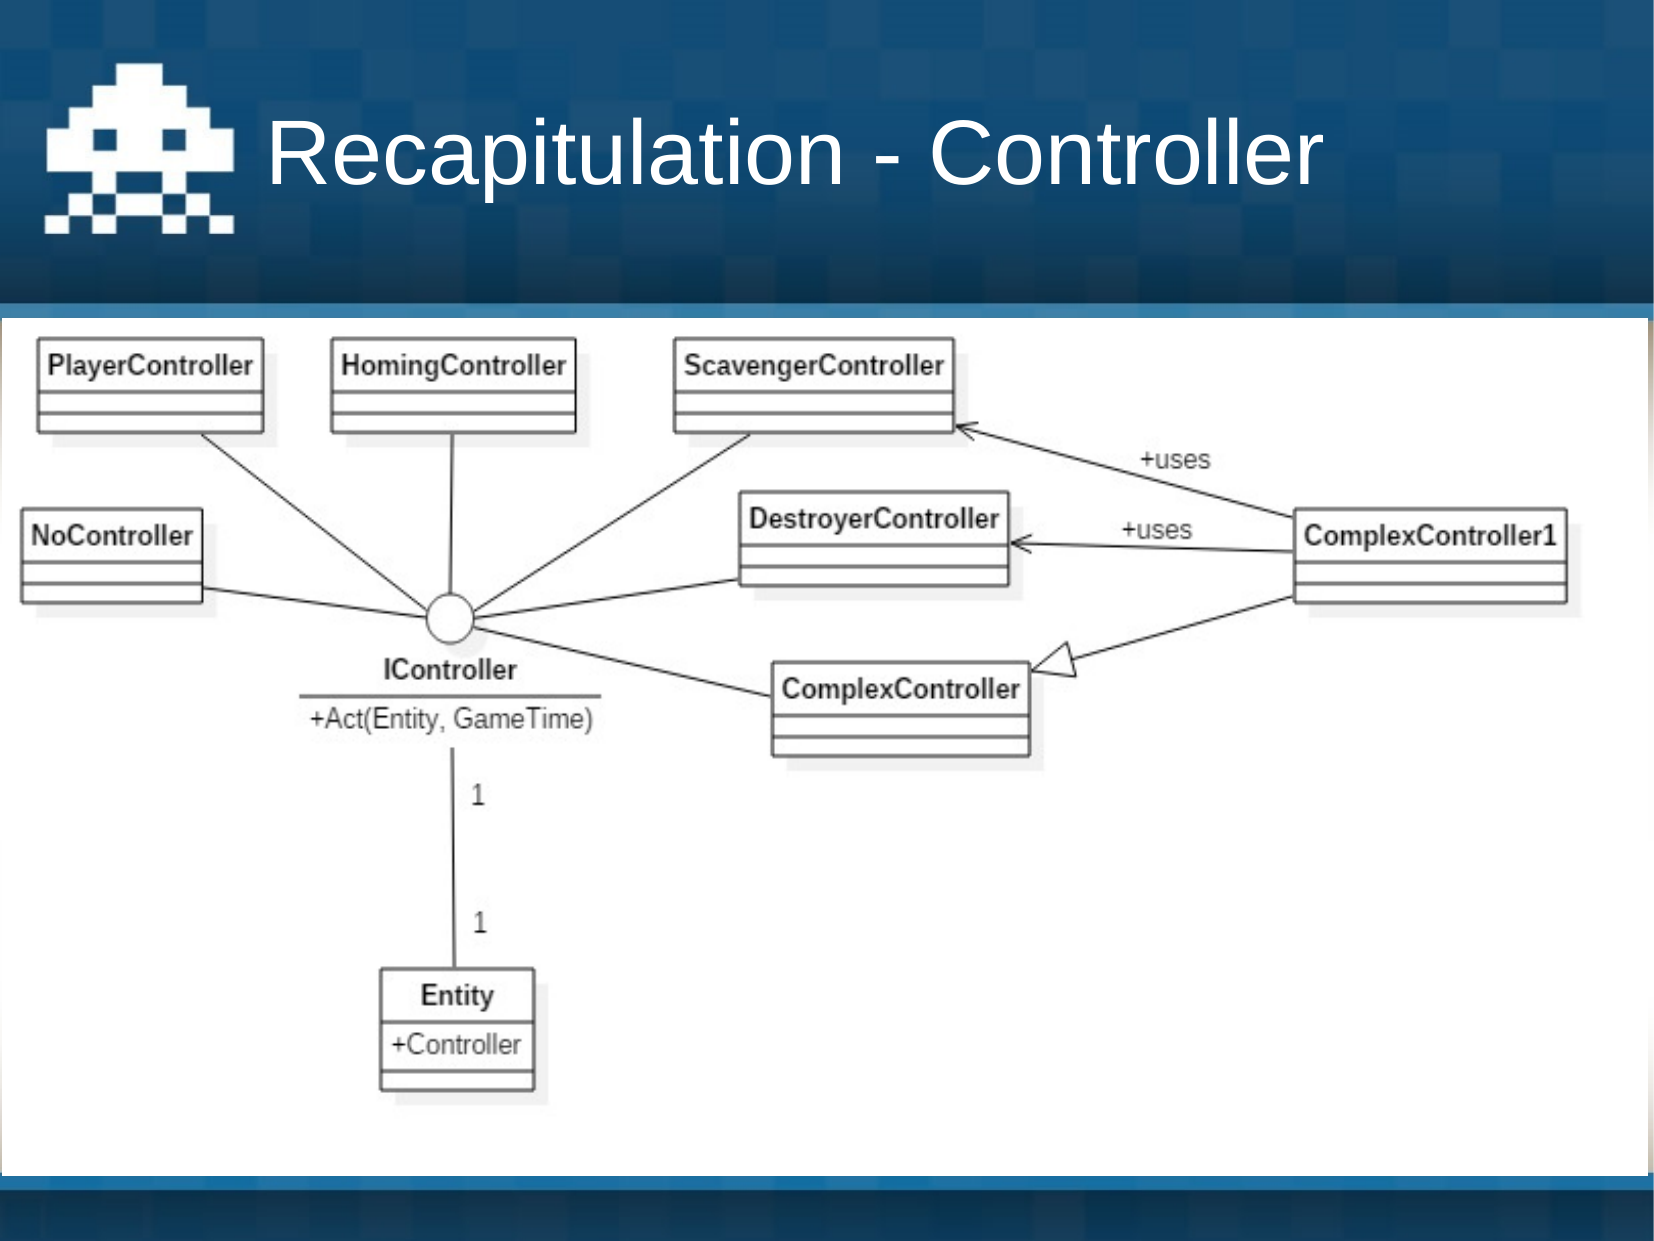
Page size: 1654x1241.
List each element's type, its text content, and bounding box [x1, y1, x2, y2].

title Recapitulation - Controller [265, 49, 1571, 257]
picture [0, 0, 1654, 1241]
